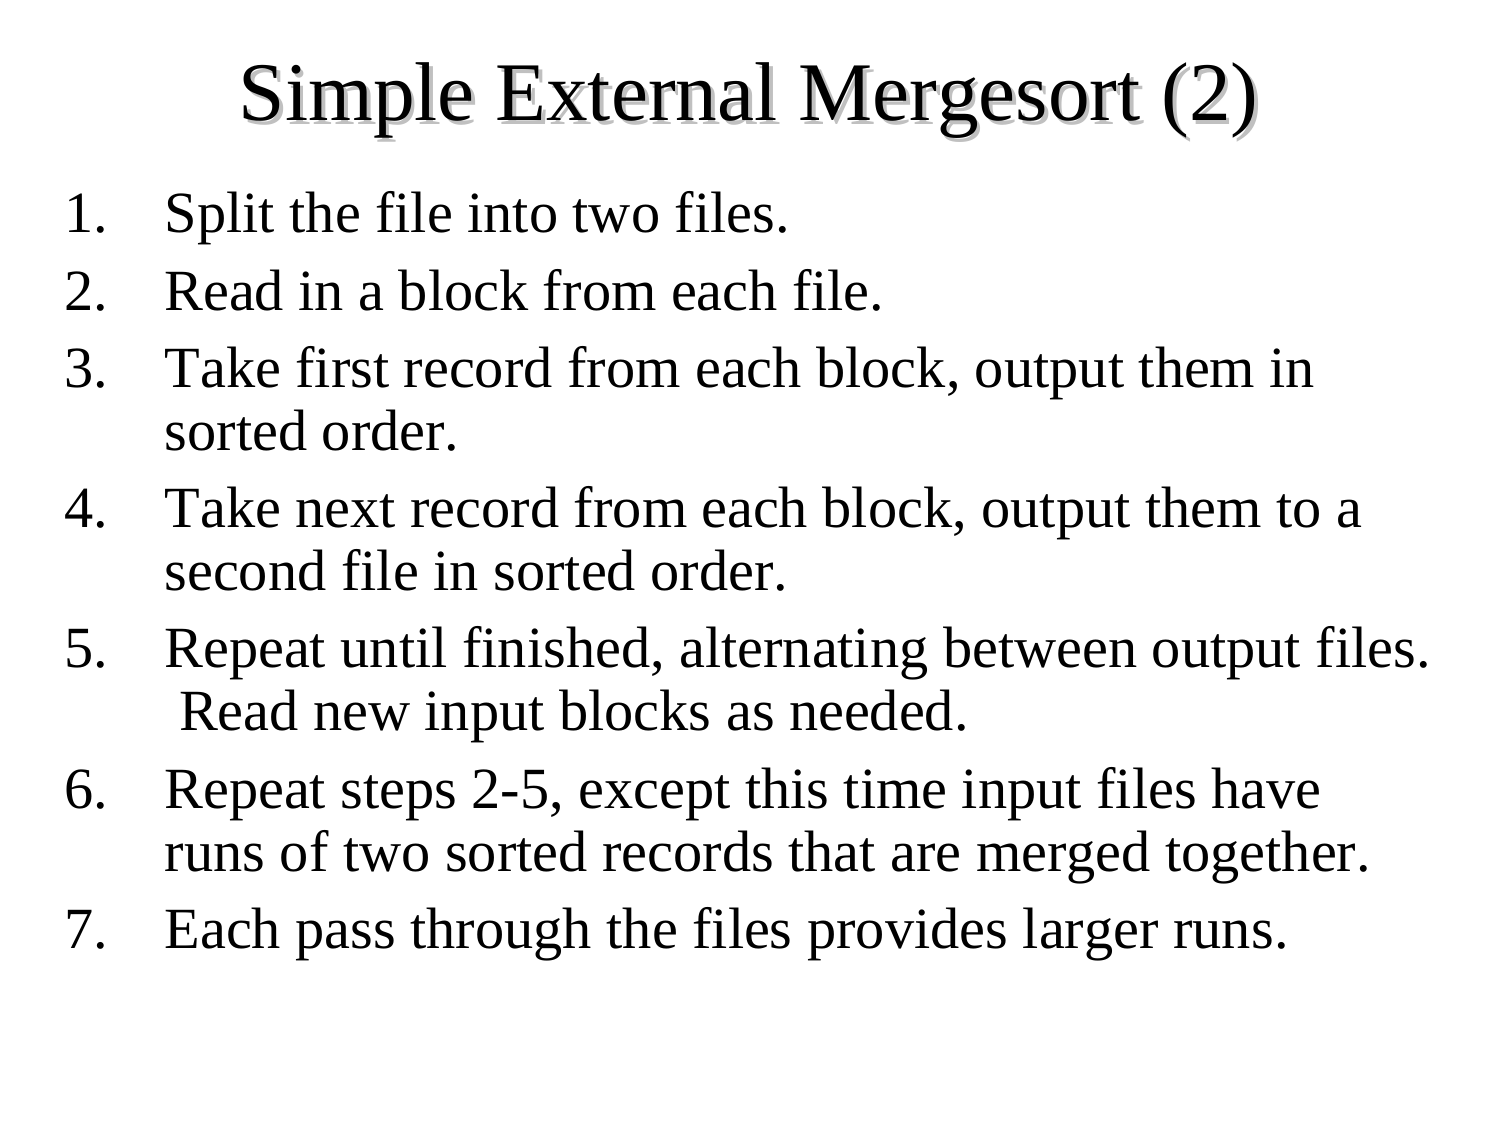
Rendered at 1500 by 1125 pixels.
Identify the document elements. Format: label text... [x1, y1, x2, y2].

list Split the file into two files. Read in a block from each file. Take first record from each block, output them in sorted order. Take next record from each block, output them to a second file in sorted order. Repeat until finished, alternating between output files. Read new input blocks as needed. Repeat steps 2-5, except this time input files have runs of two sorted records that are merged together. Each pass through the files provides larger runs. [50, 174, 1450, 1012]
title Simple External Mergesort (2) [74, 24, 1425, 150]
